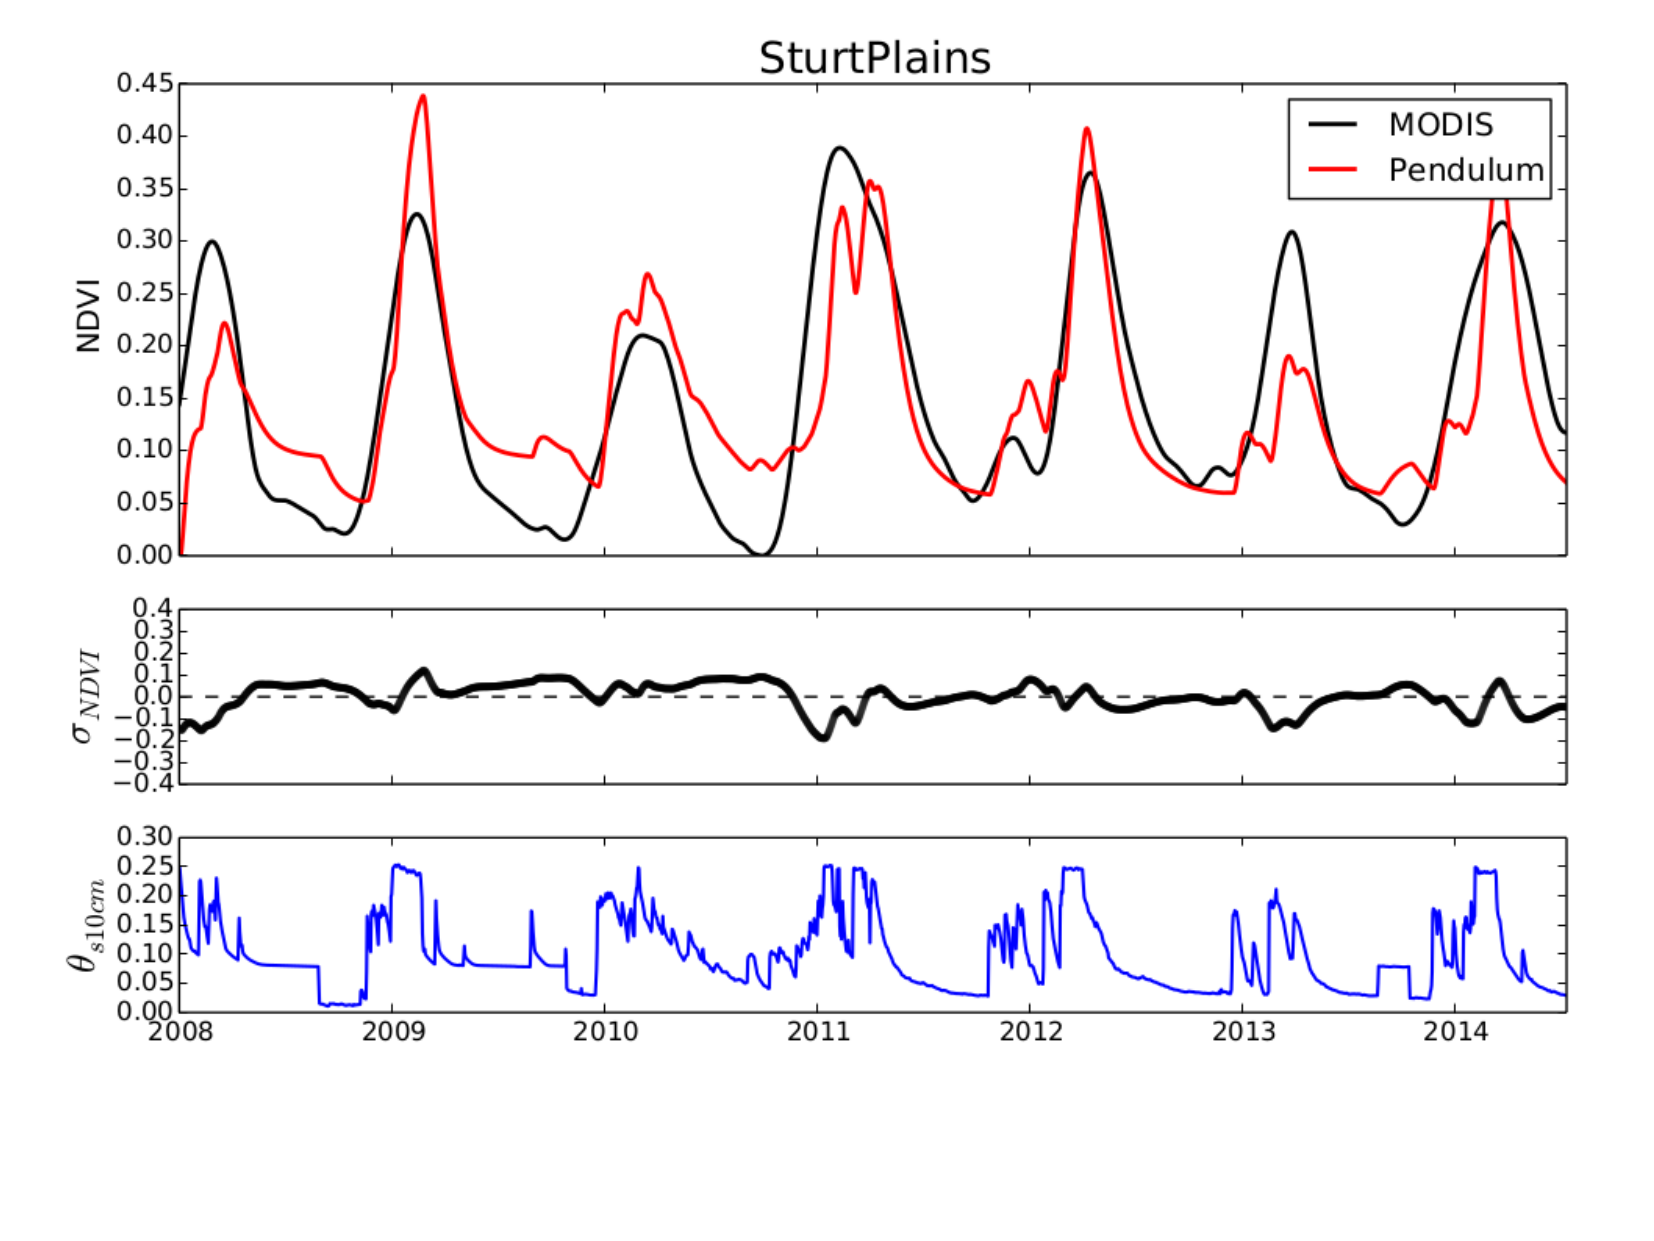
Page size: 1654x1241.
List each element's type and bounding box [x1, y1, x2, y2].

picture [32, 0, 1595, 1075]
